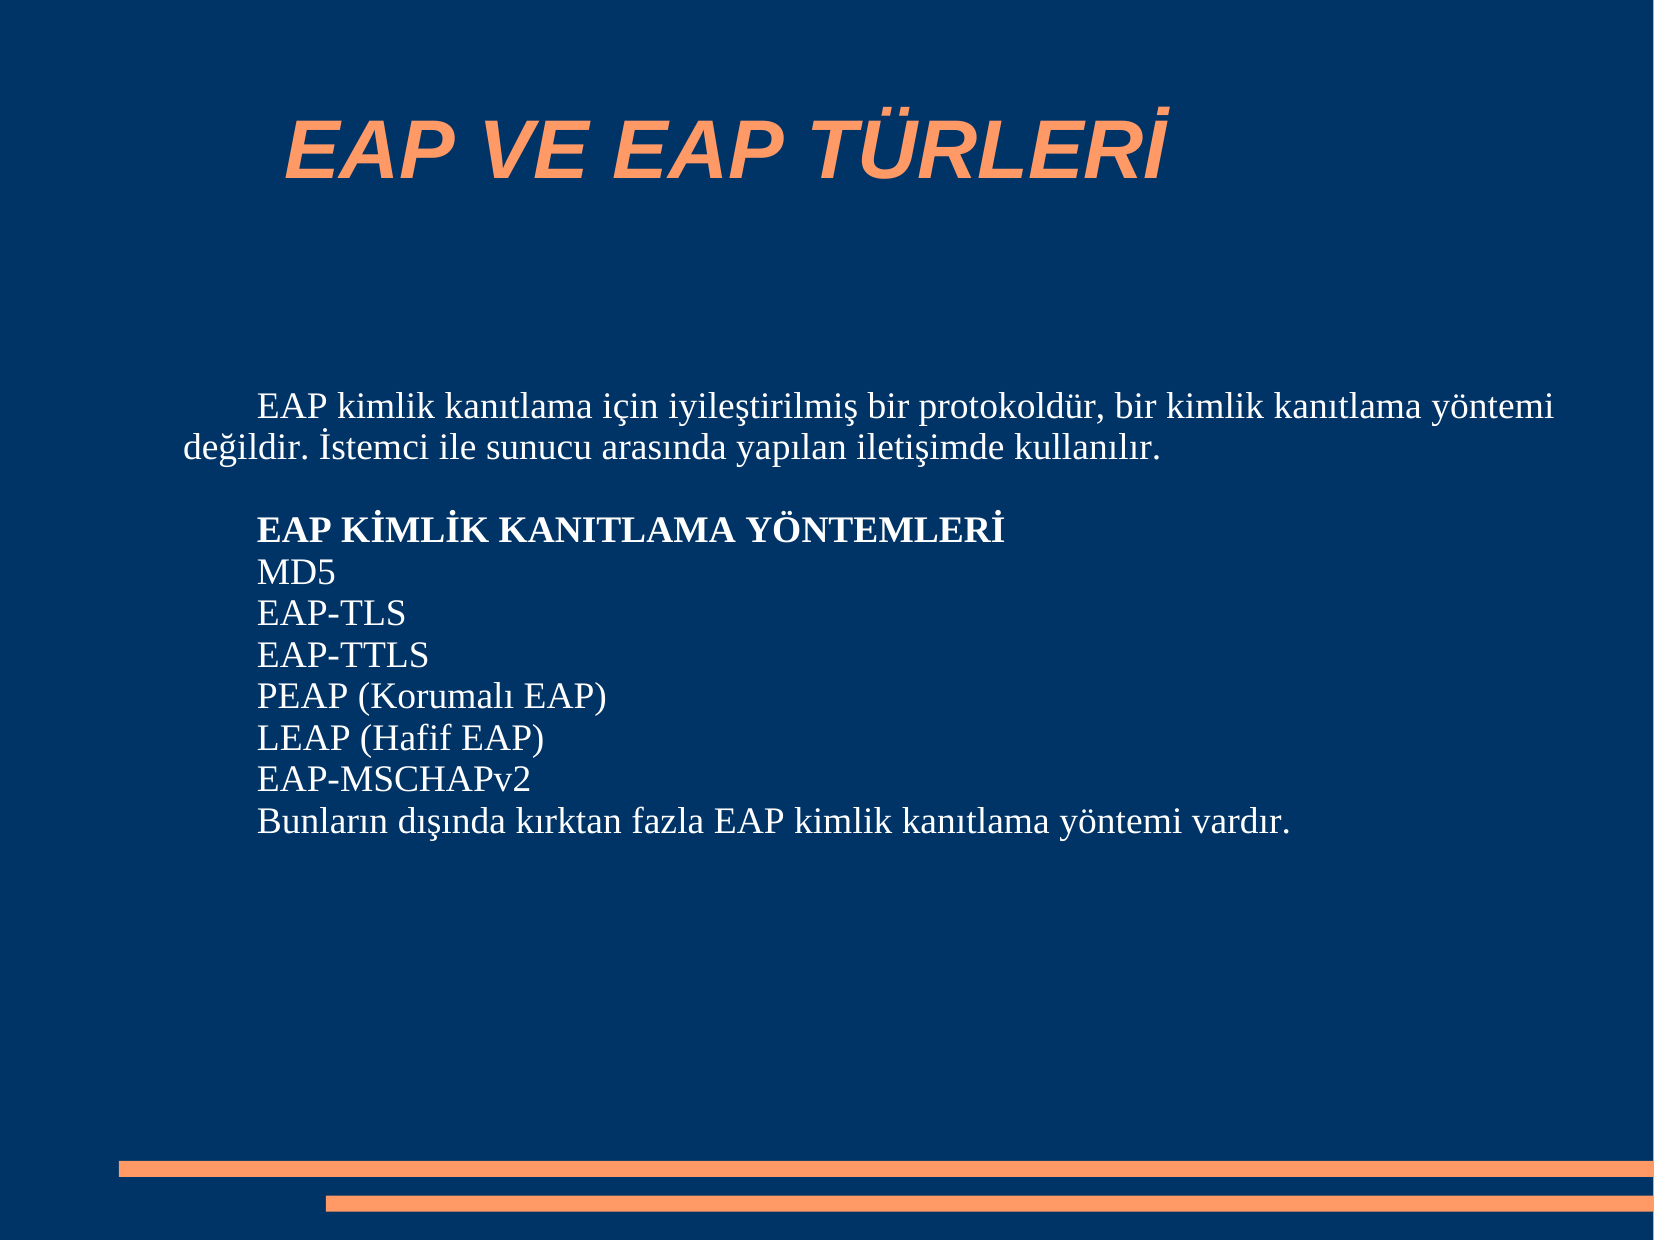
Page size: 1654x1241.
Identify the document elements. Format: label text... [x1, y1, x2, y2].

subtitle EAP kimlik kanıtlama için iyileştirilmiş bir protokoldür, bir kimlik kanıtlama yöntemi değildir. İstemci ile sunucu arasında yapılan iletişimde kullanılır. EAP KİMLİK KANITLAMA YÖNTEMLERİ MD5 EAP-TLS EAP-TTLS PEAP (Korumalı EAP) LEAP (Hafif EAP) EAP-MSCHAPv2 Bunların dışında kırktan fazla EAP kimlik kanıtlama yöntemi vardır. [147, 236, 1587, 1032]
title EAP VE EAP TÜRLERİ [121, 53, 1534, 247]
